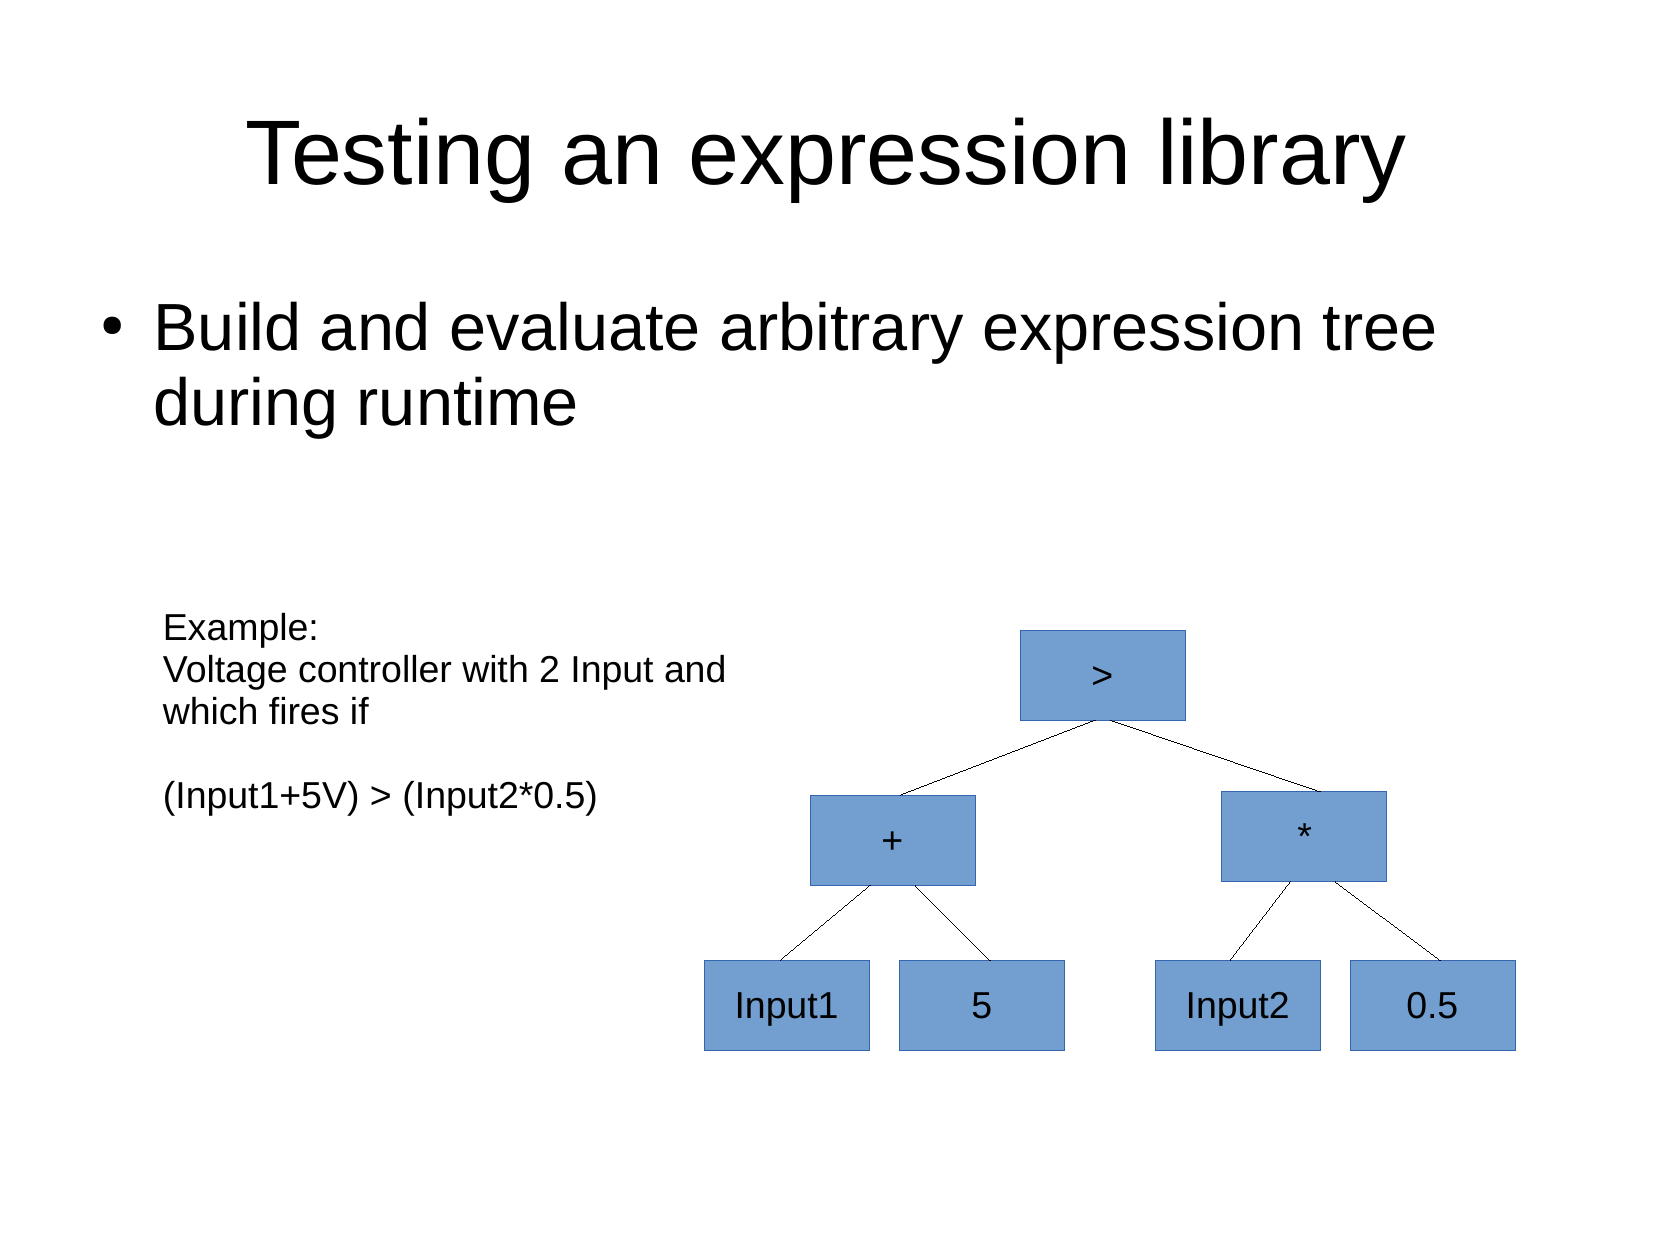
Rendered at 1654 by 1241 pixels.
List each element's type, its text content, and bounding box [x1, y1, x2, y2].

text_box 0.5 [1350, 960, 1516, 1051]
text_box > [1020, 630, 1186, 721]
text_box Input1 [704, 960, 870, 1051]
text_box * [1221, 791, 1387, 882]
text_box Input2 [1155, 960, 1321, 1051]
text_box Example: Voltage controller with 2 Input and which fires if (Input1+5V) > (Input2*0.5) [148, 599, 749, 975]
text_box + [810, 795, 976, 886]
title Testing an expression library [82, 49, 1571, 257]
text_box 5 [899, 960, 1065, 1051]
list Build and evaluate arbitrary expression tree during runtime [82, 290, 1571, 511]
